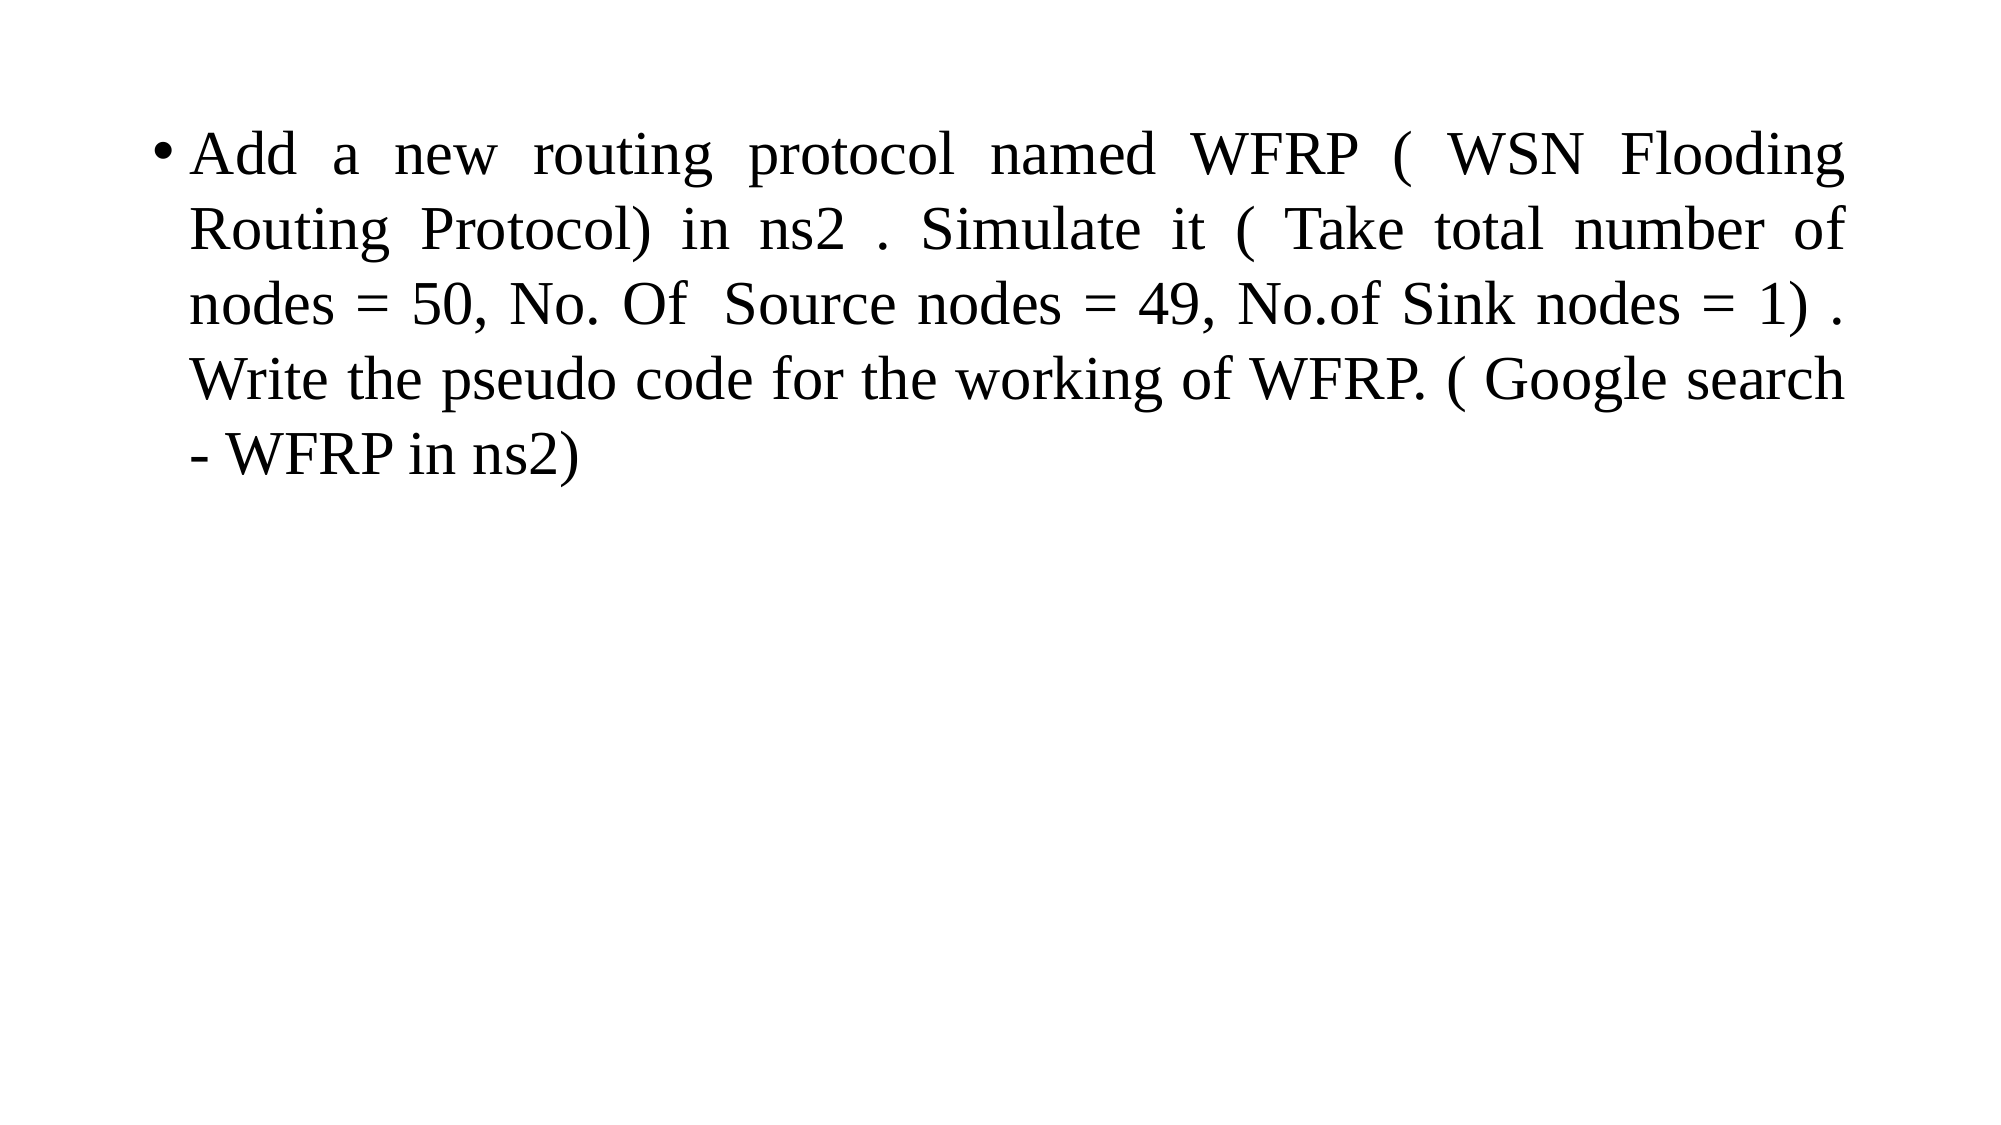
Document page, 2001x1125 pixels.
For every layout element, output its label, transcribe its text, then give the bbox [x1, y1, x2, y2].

list Add a new routing protocol named WFRP ( WSN Flooding Routing Protocol) in ns2 . Simulate it ( Take total number of nodes = 50, No. Of Source nodes = 49, No.of Sink nodes = 1) . Write the pseudo code for the working of WFRP. ( Google search - WFRP in ns2) [137, 104, 1863, 1014]
